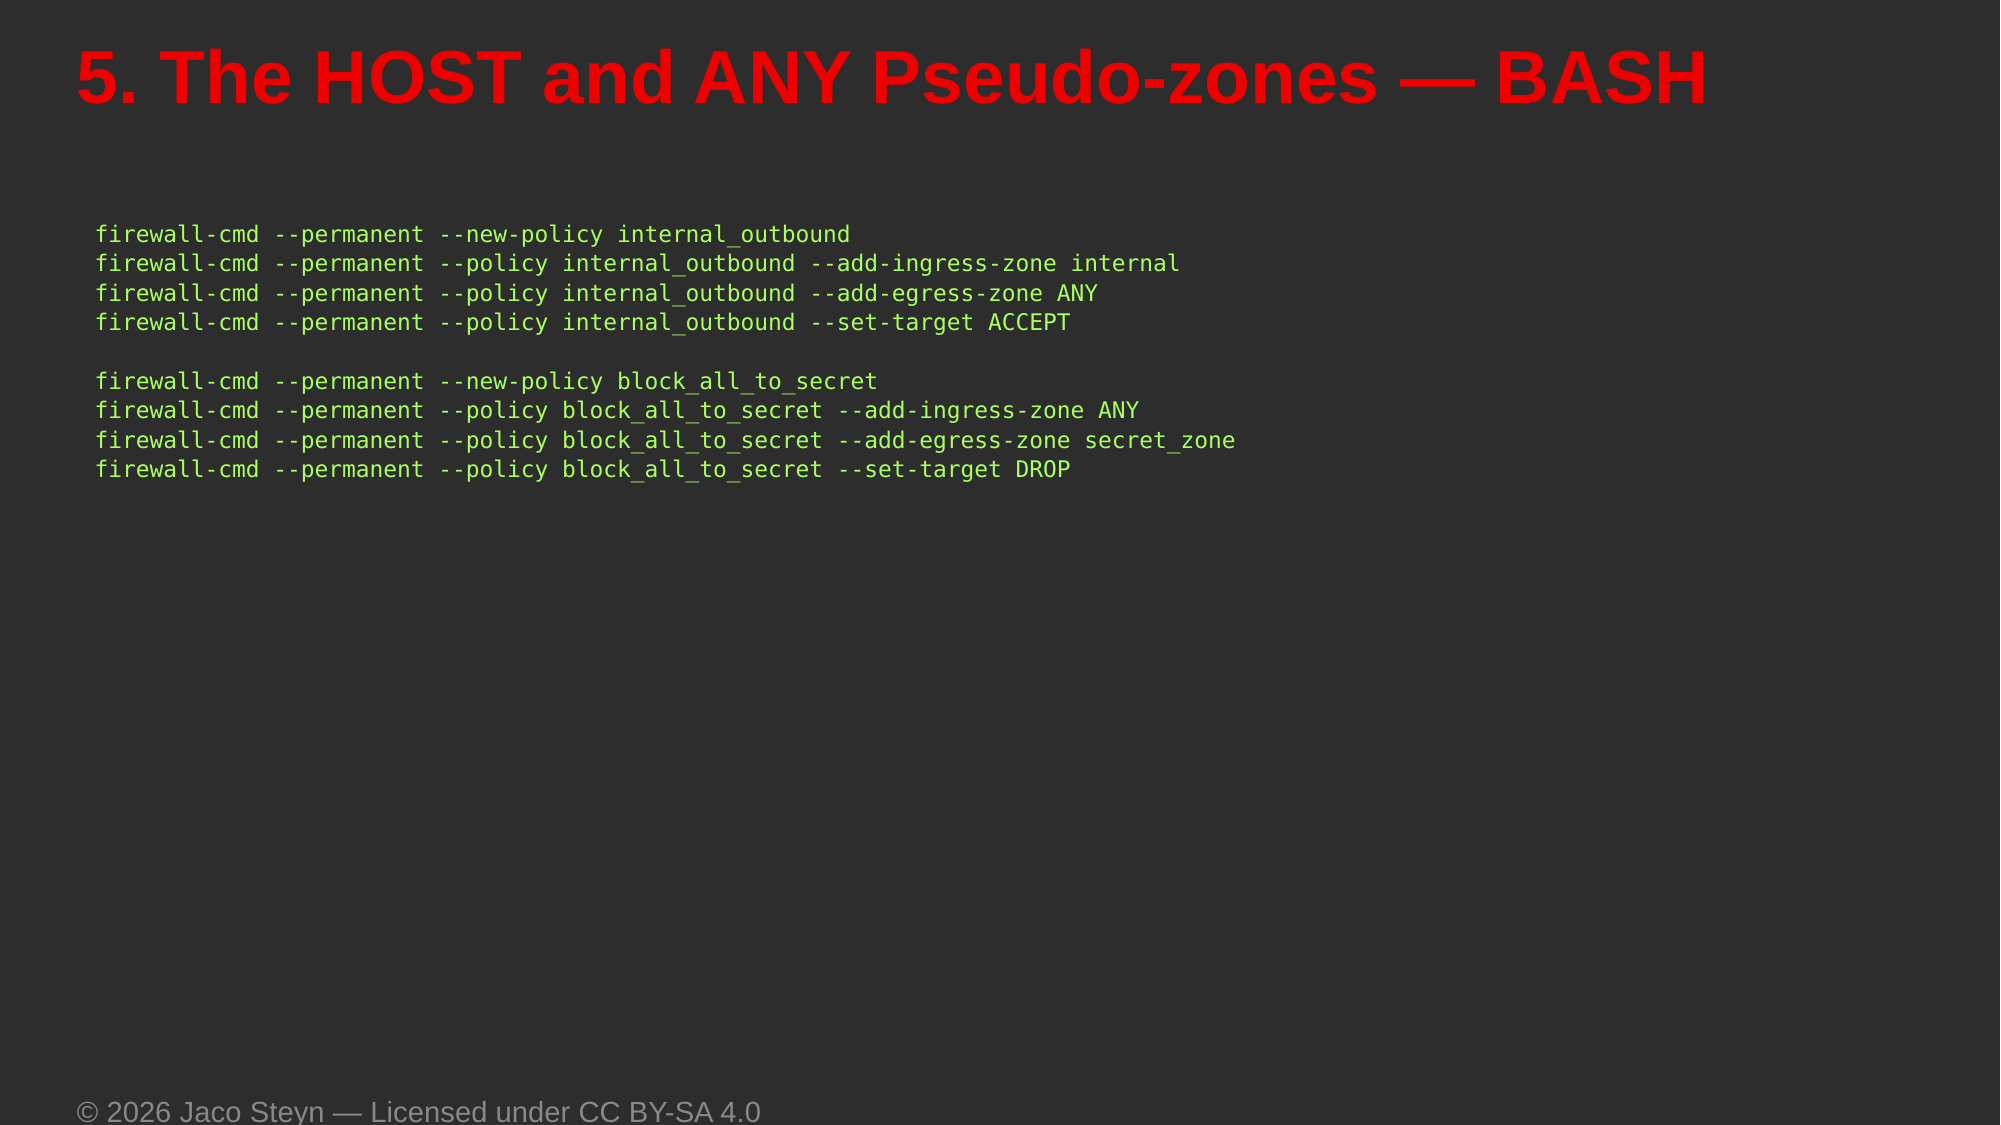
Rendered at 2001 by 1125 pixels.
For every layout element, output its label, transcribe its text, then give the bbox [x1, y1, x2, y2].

text_box firewall-cmd --permanent --new-policy internal_outbound firewall-cmd --permanent --policy internal_outbound --add-ingress-zone internal firewall-cmd --permanent --policy internal_outbound --add-egress-zone ANY firewall-cmd --permanent --policy internal_outbound --set-target ACCEPT firewall-cmd --permanent --new-policy block_all_to_secret firewall-cmd --permanent --policy block_all_to_secret --add-ingress-zone ANY firewall-cmd --permanent --policy block_all_to_secret --add-egress-zone secret_zone firewall-cmd --permanent --policy block_all_to_secret --set-target DROP [59, 194, 1942, 1052]
text_box © 2026 Jaco Steyn — Licensed under CC BY-SA 4.0 [59, 1083, 1942, 1120]
text_box 5. The HOST and ANY Pseudo-zones — BASH [59, 23, 1942, 178]
